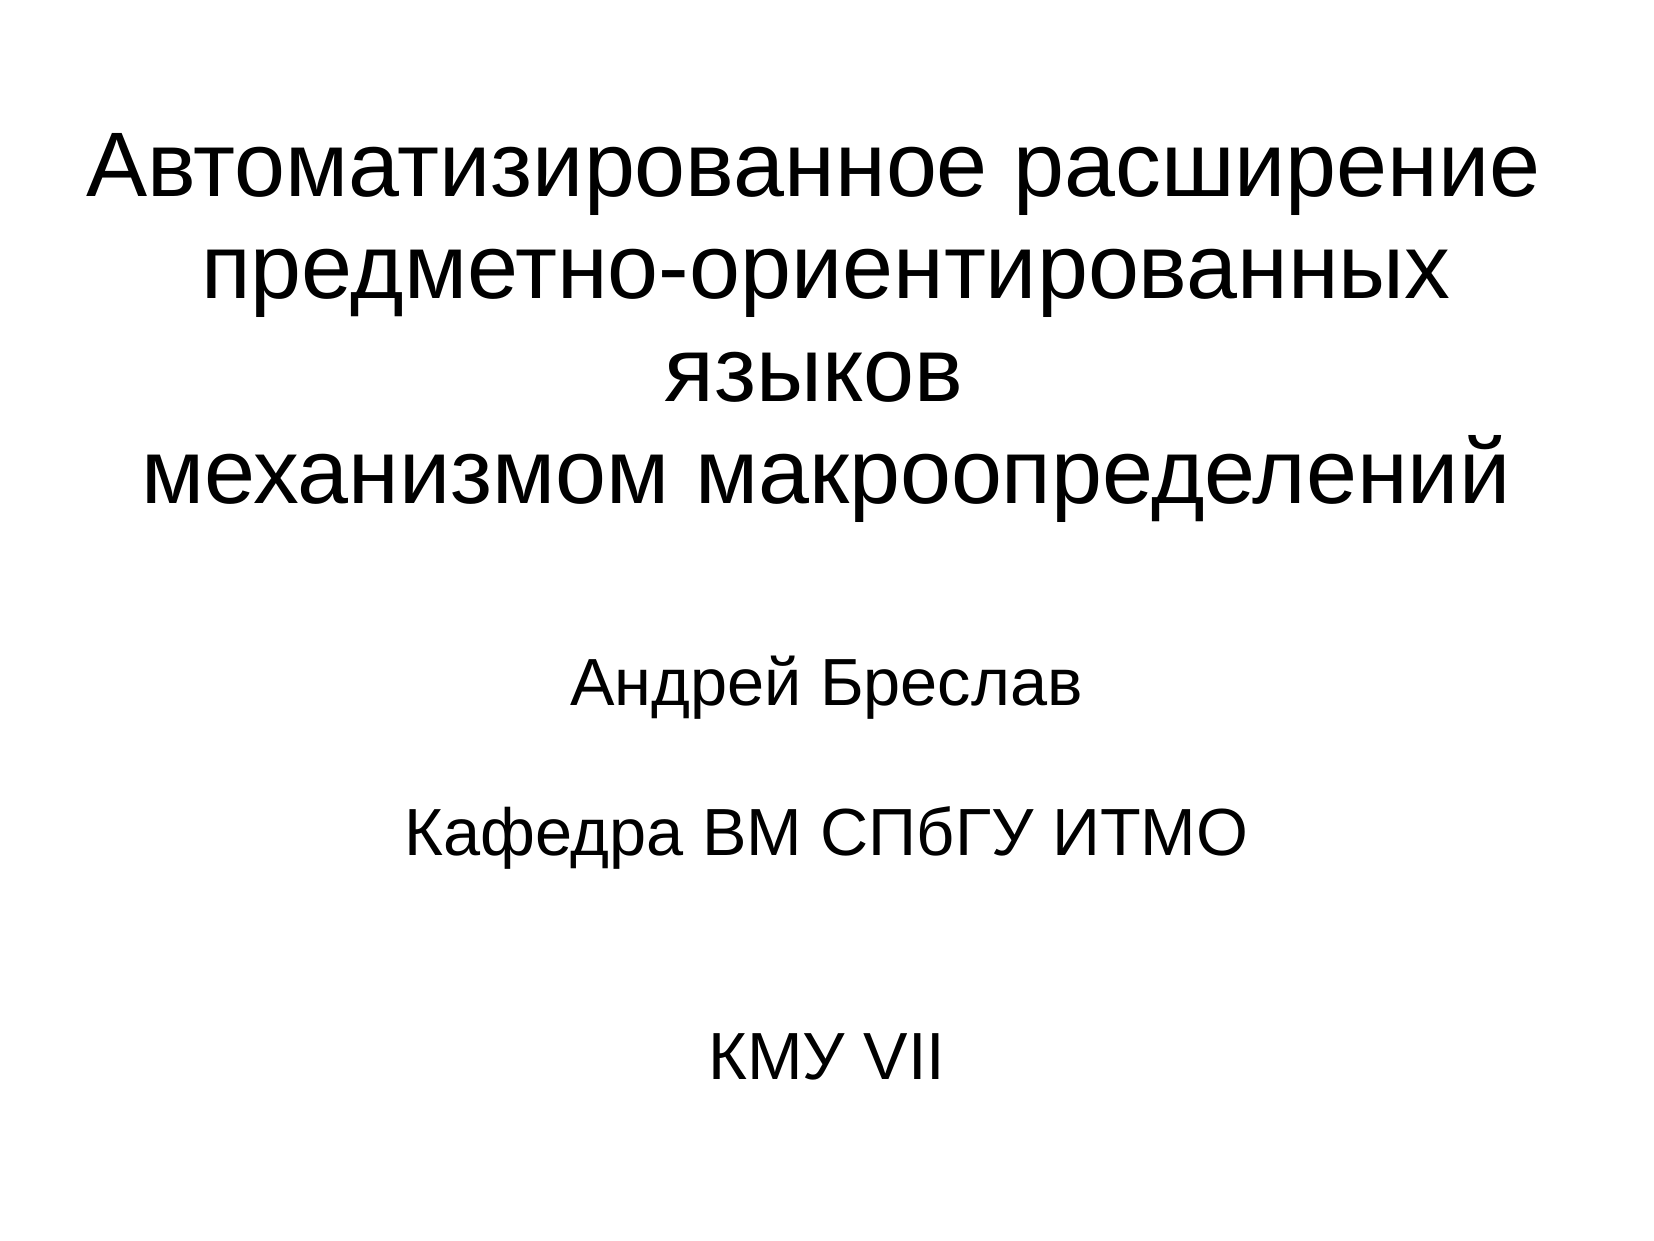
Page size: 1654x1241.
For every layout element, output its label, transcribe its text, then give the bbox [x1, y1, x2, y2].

title Автоматизированное расширение предметно-ориентированных языков механизмом макроопределений [82, 113, 1571, 524]
subtitle Андрей Бреслав Кафедра ВМ СПбГУ ИТМО КМУ VII [82, 637, 1571, 1102]
